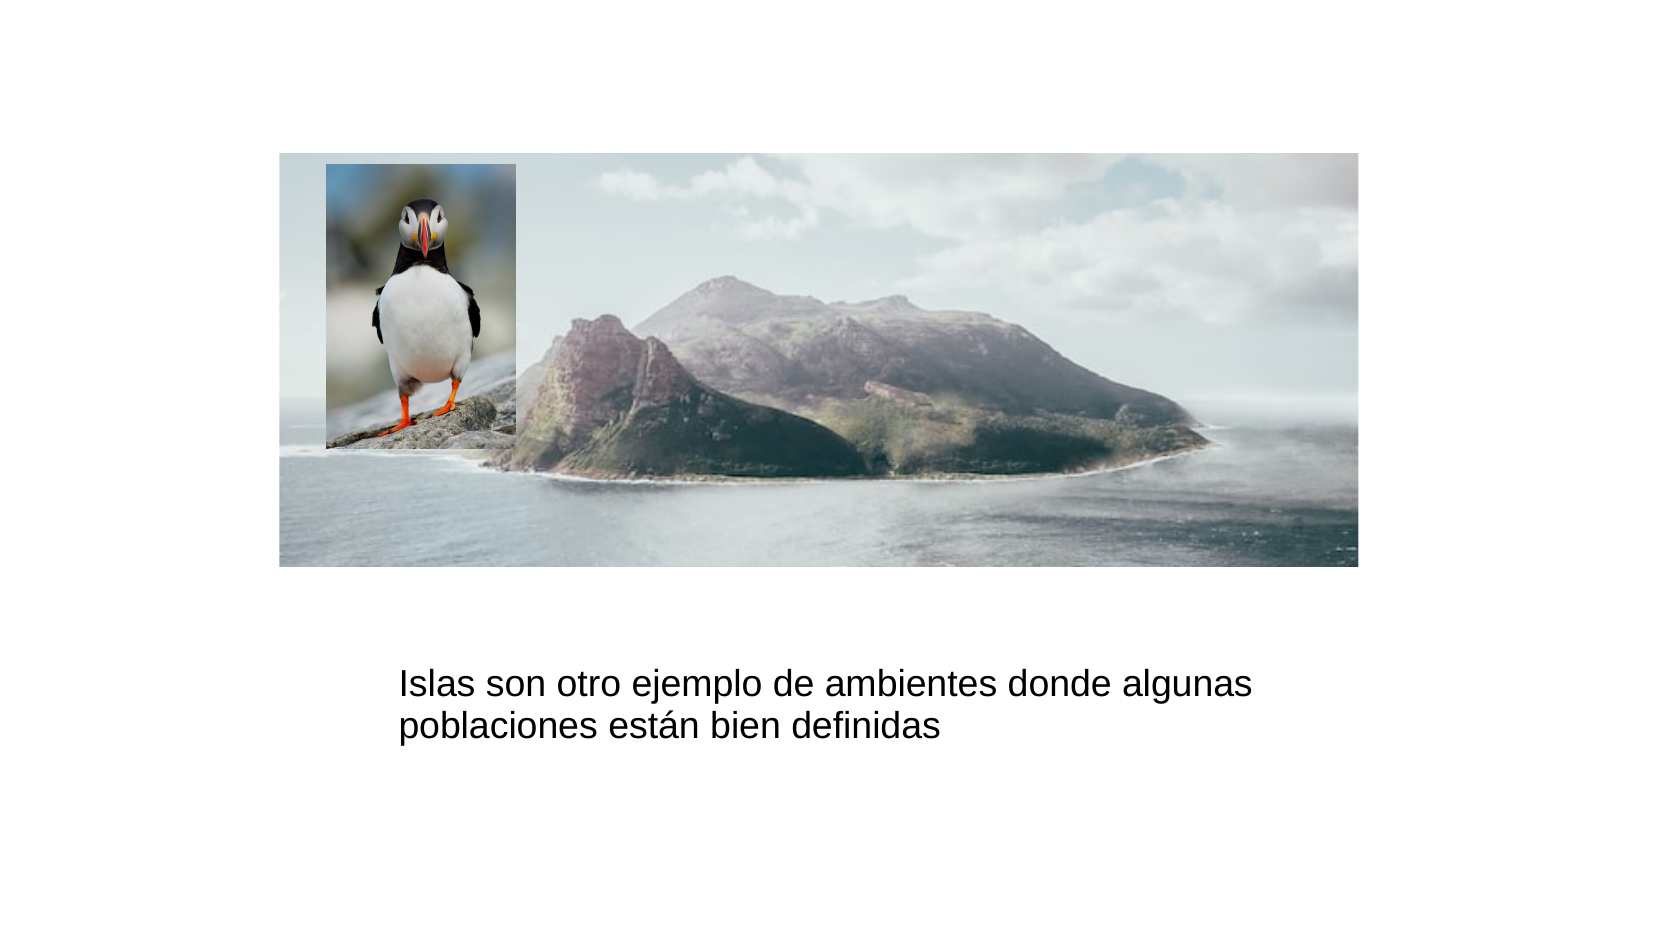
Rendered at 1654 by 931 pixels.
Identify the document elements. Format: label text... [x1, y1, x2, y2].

picture [279, 153, 1359, 567]
text_box Islas son otro ejemplo de ambientes donde algunas poblaciones están bien definidas [383, 655, 1279, 755]
